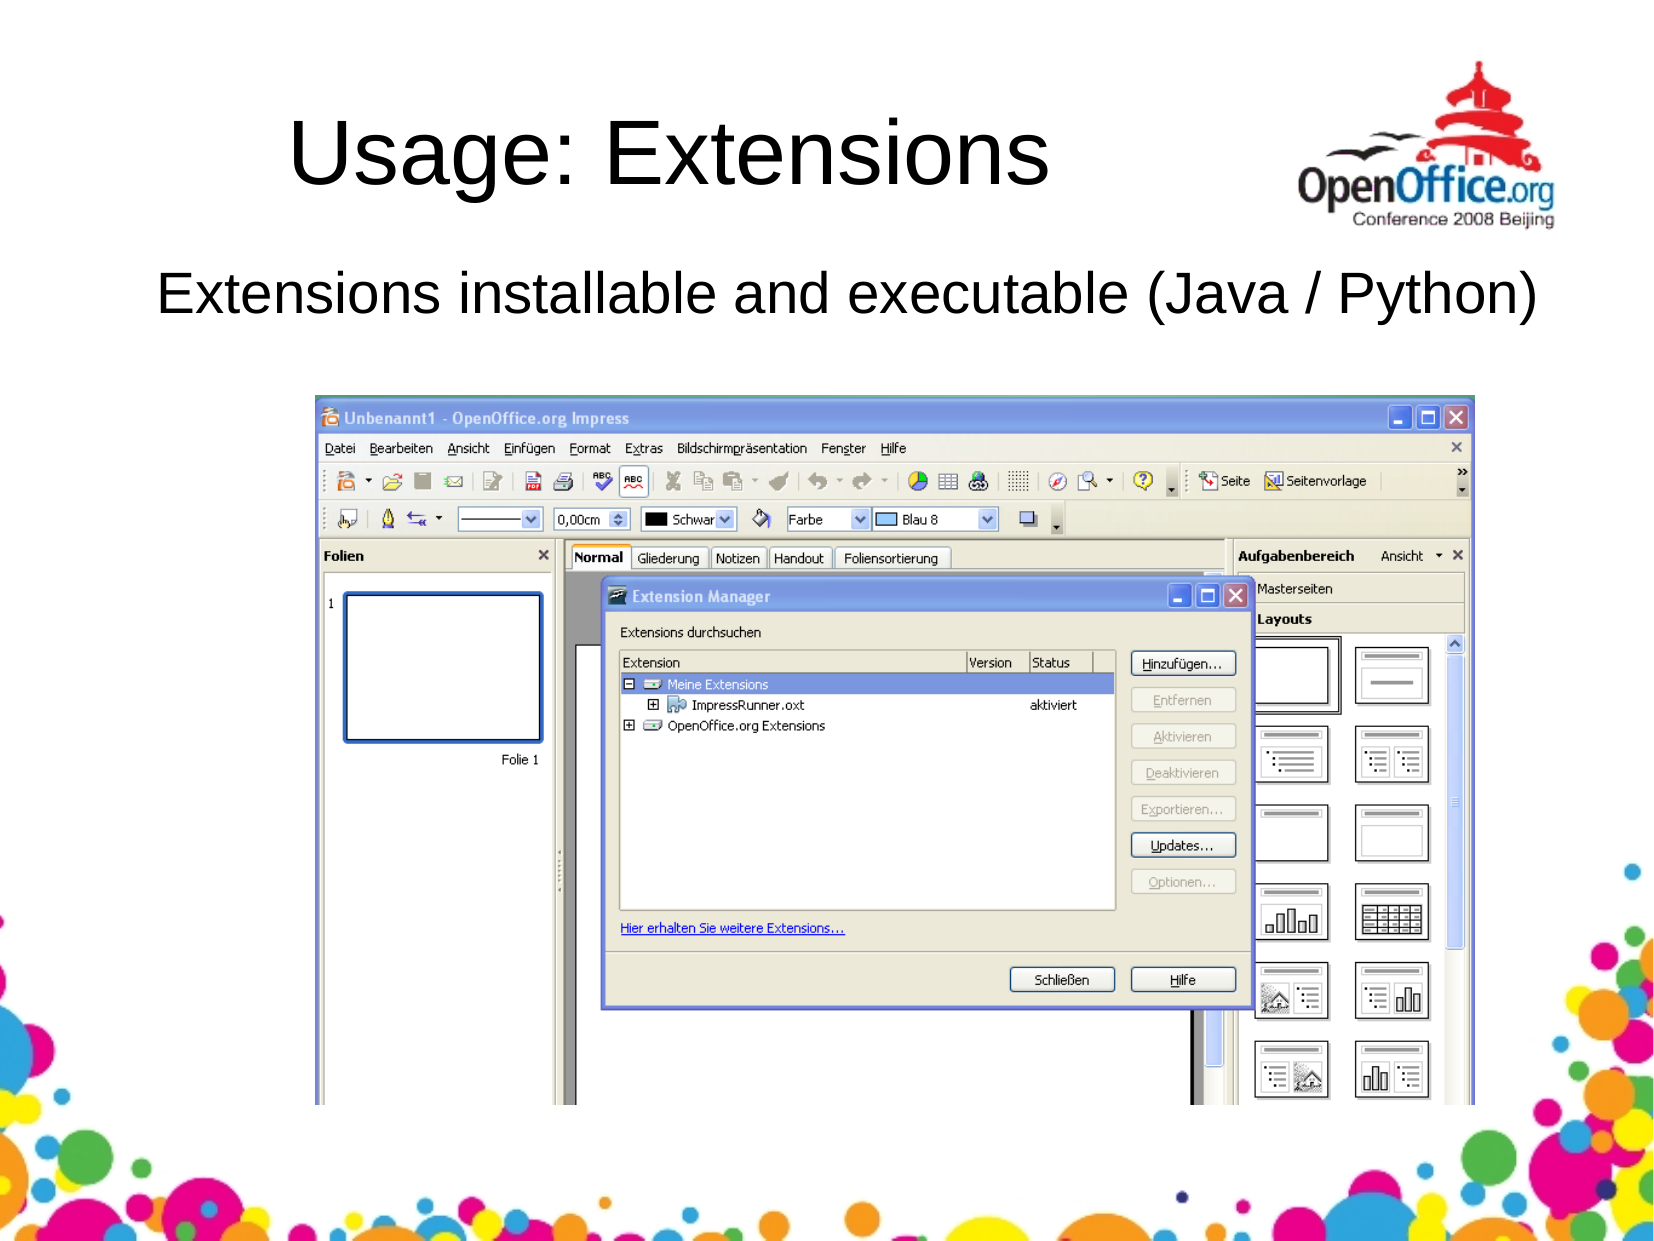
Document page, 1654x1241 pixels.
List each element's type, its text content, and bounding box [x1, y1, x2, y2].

picture [1285, 51, 1569, 250]
text_box Extensions installable and executable (Java / Python) [141, 253, 1556, 334]
picture [0, 395, 1654, 1241]
title Usage: Extensions [82, 49, 1258, 257]
